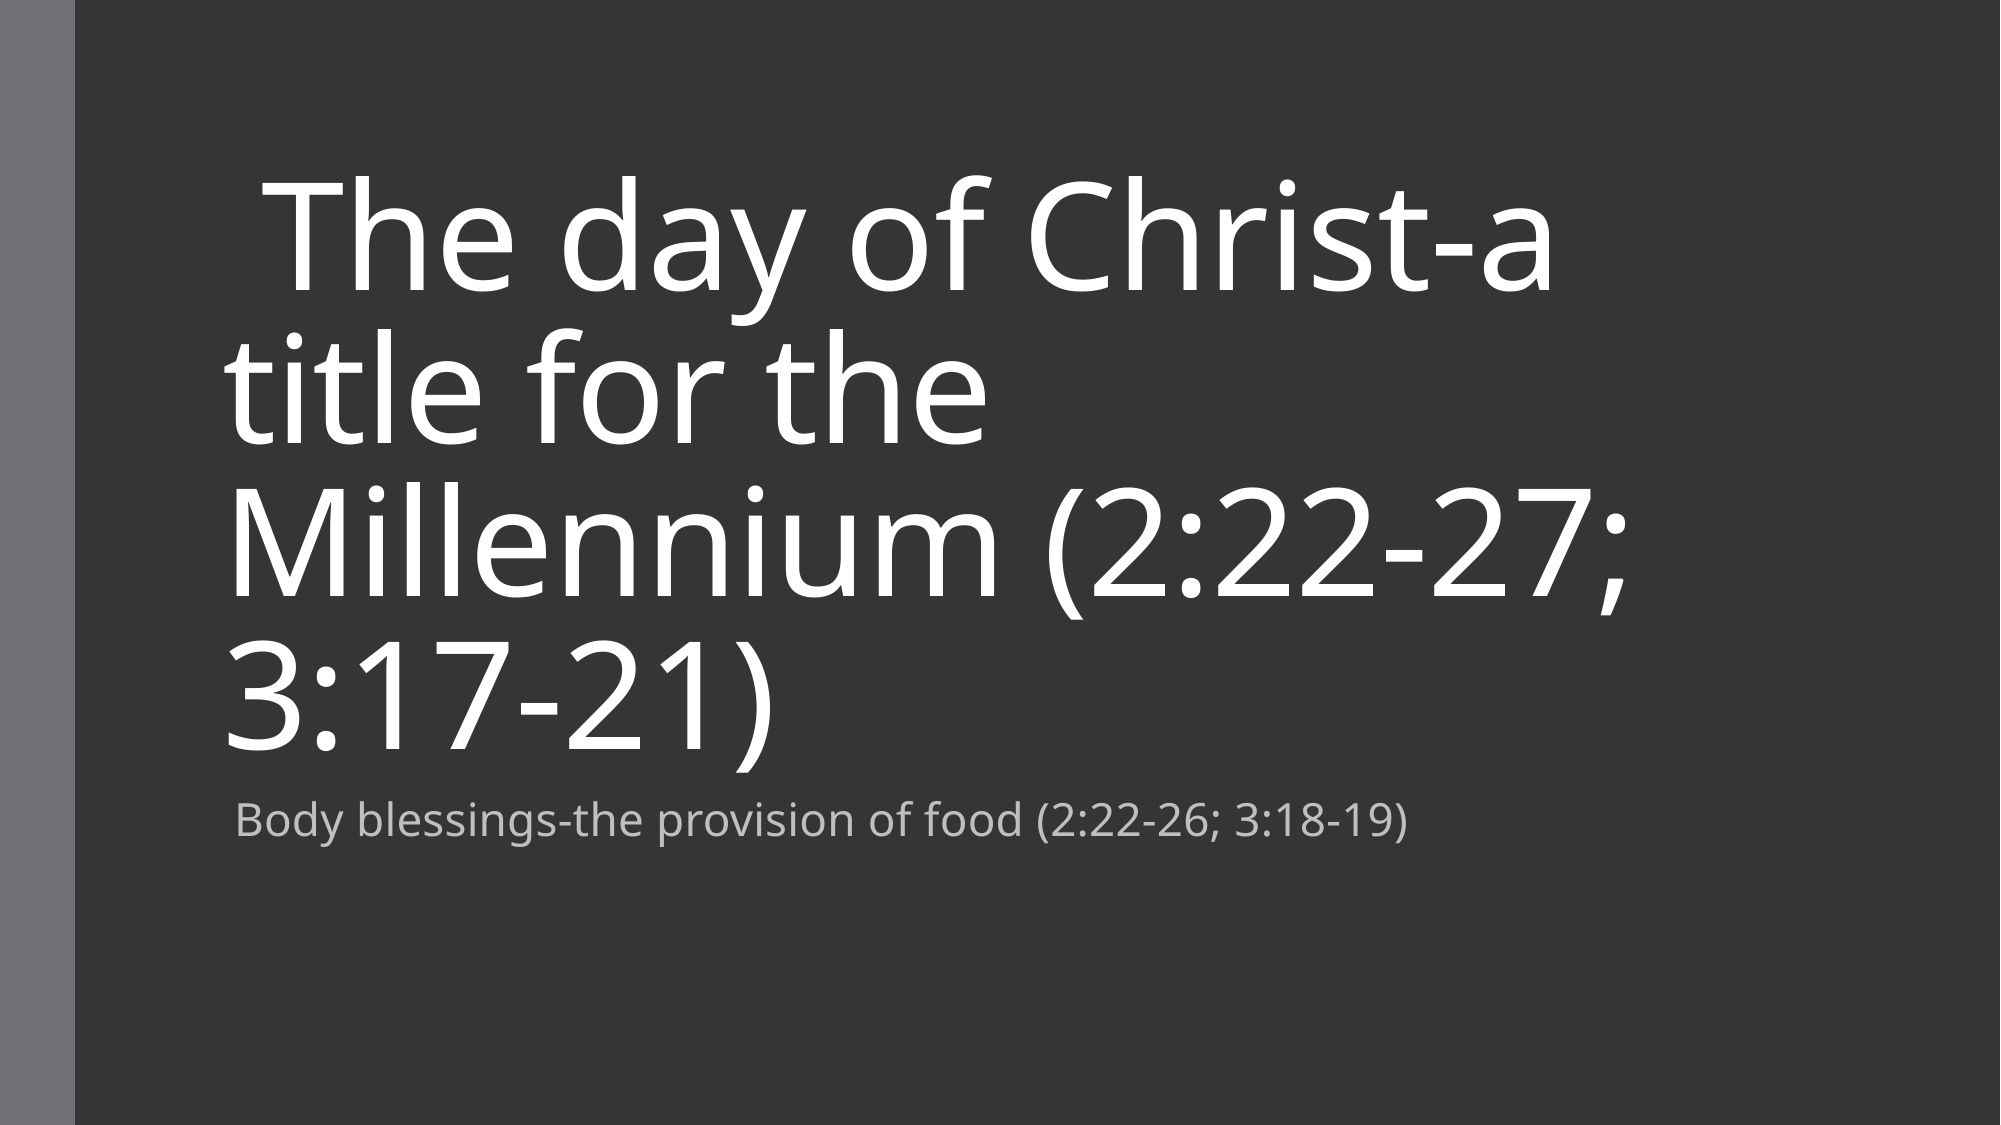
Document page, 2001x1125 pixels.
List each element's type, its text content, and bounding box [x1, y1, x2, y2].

title The day of Christ-a title for the Millennium (2:22-27; 3:17-21) [206, 124, 1752, 787]
subtitle Body blessings-the provision of food (2:22-26; 3:18-19) [206, 787, 1752, 1066]
